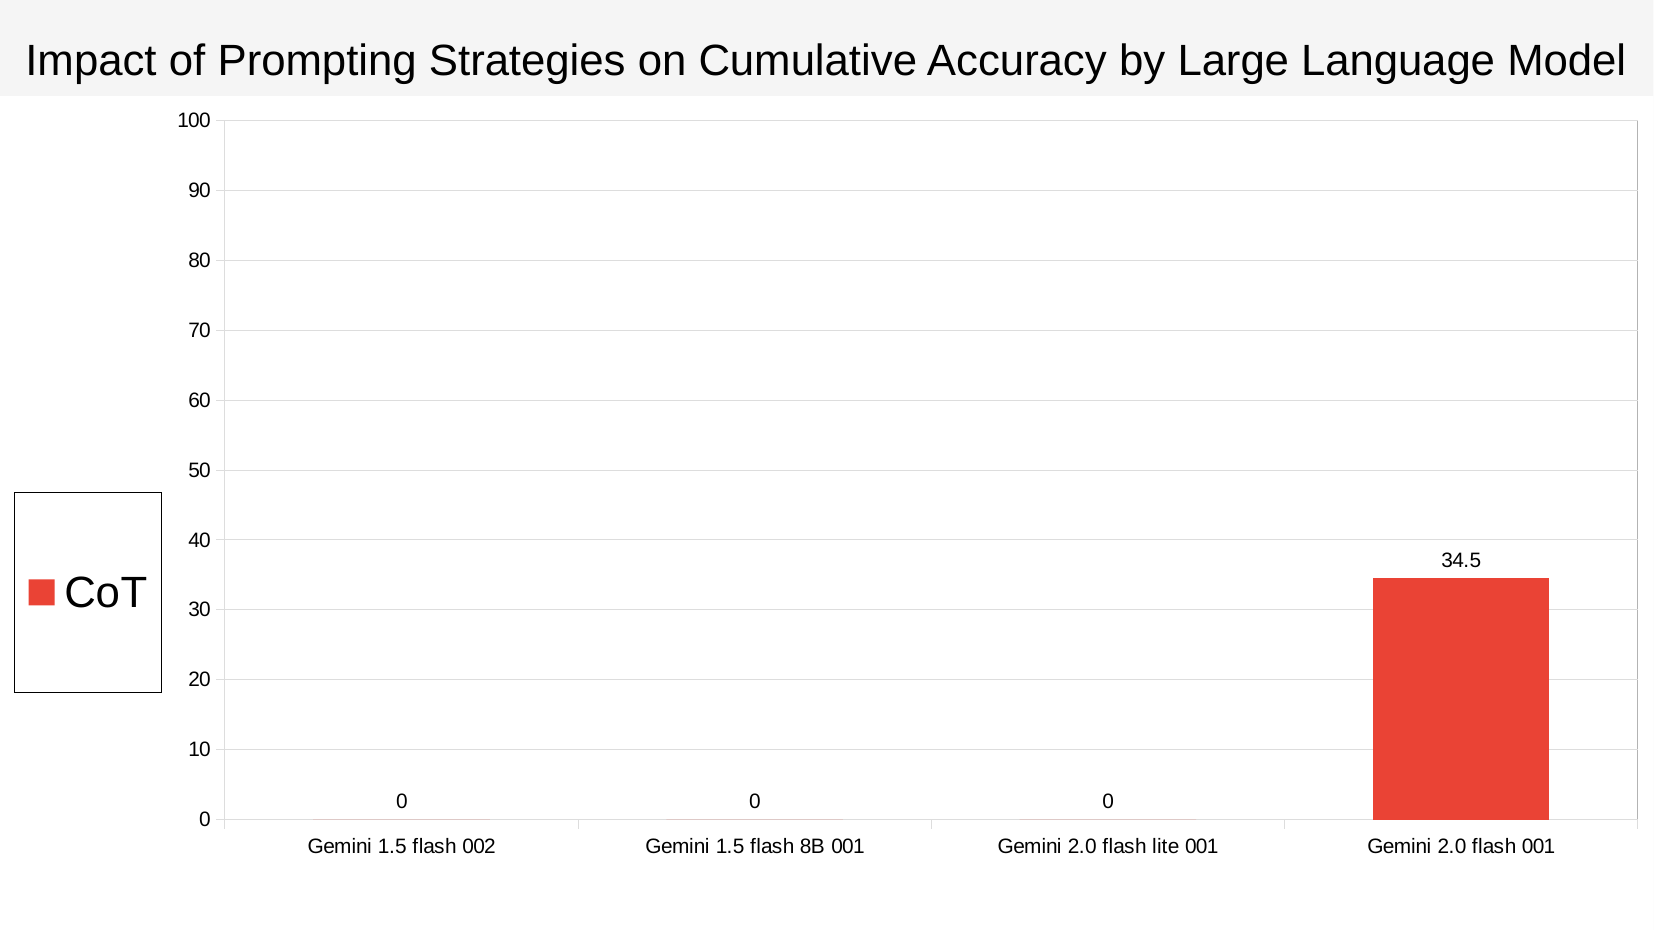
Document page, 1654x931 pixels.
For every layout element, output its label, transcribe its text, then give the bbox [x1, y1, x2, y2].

chart [0, 96, 1654, 931]
title Impact of Prompting Strategies on Cumulative Accuracy by Large Language Model [0, 29, 1654, 92]
